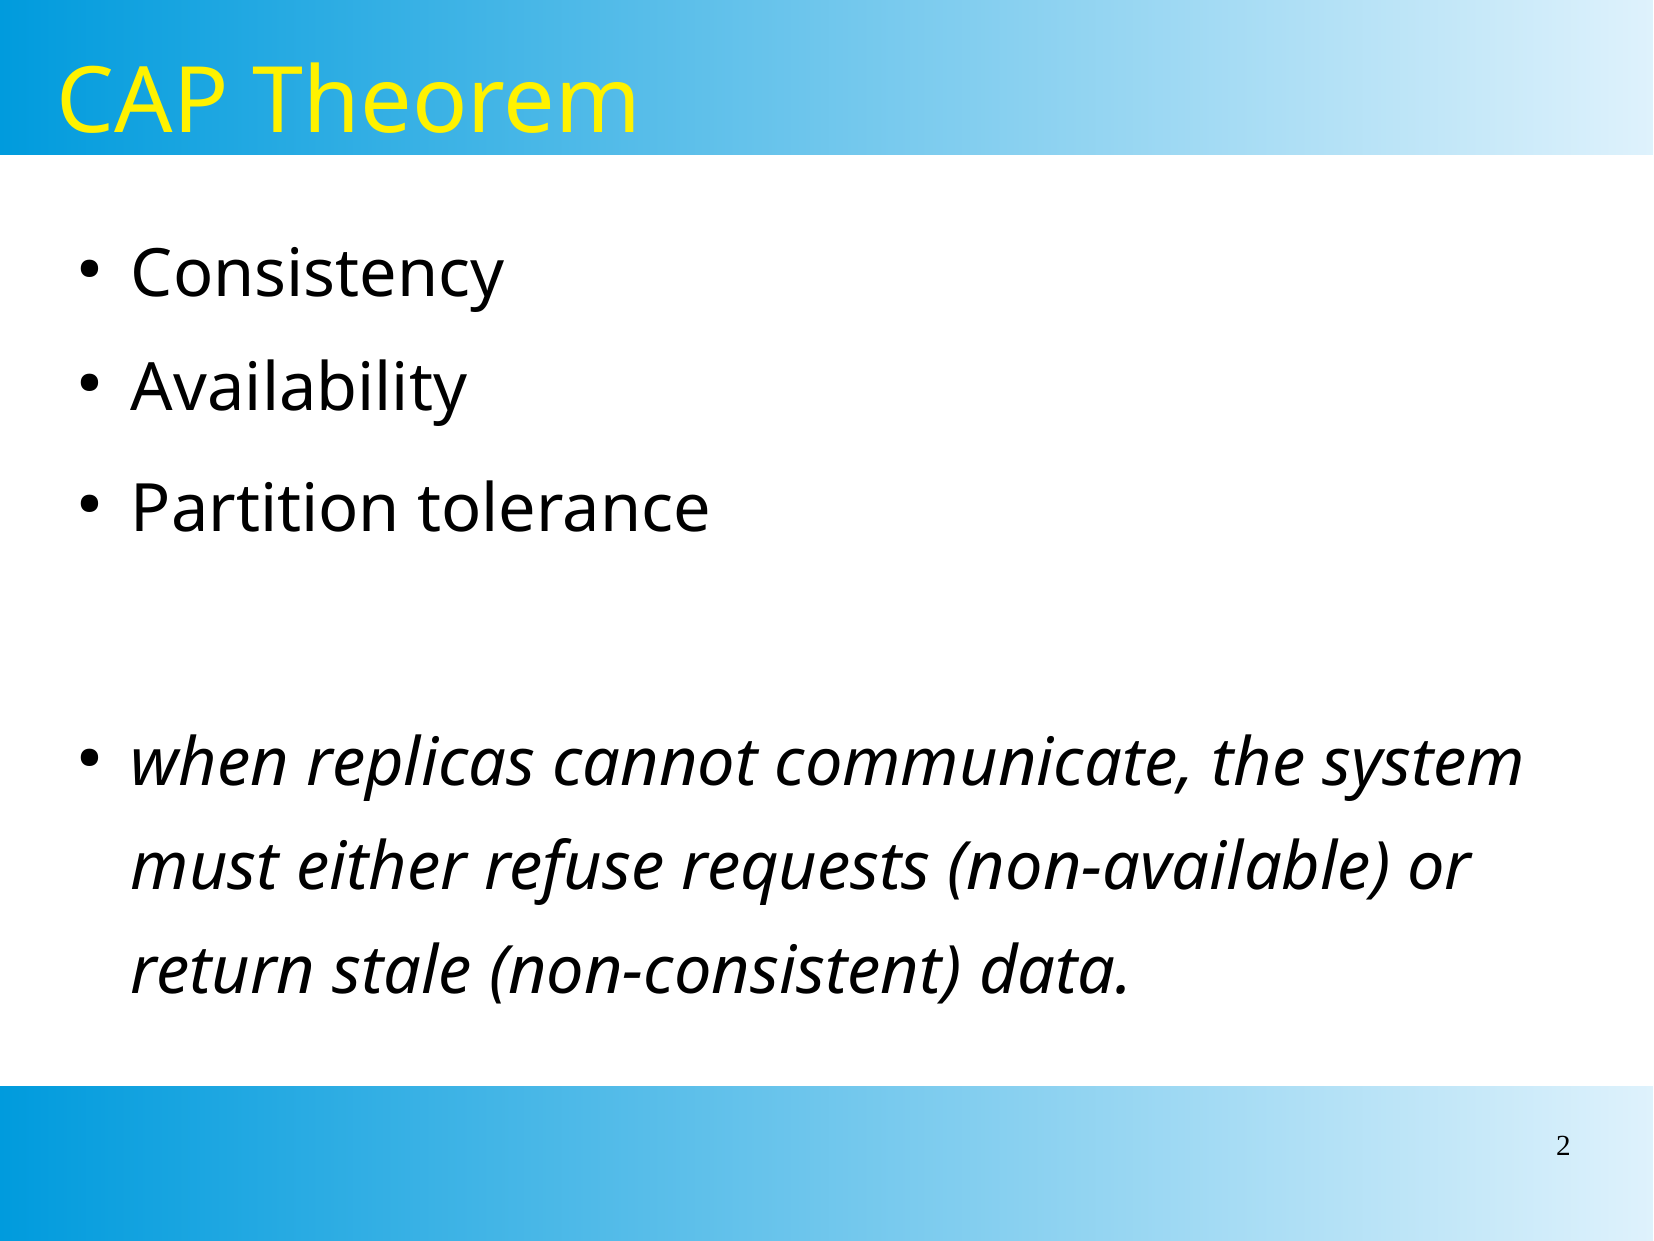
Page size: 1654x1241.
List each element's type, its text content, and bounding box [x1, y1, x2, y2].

list Consistency Availability Partition tolerance when replicas cannot communicate, the system must either refuse requests (non-available) or return stale (non-consistent) data. [60, 225, 1549, 580]
title CAP Theorem [56, 45, 1546, 150]
